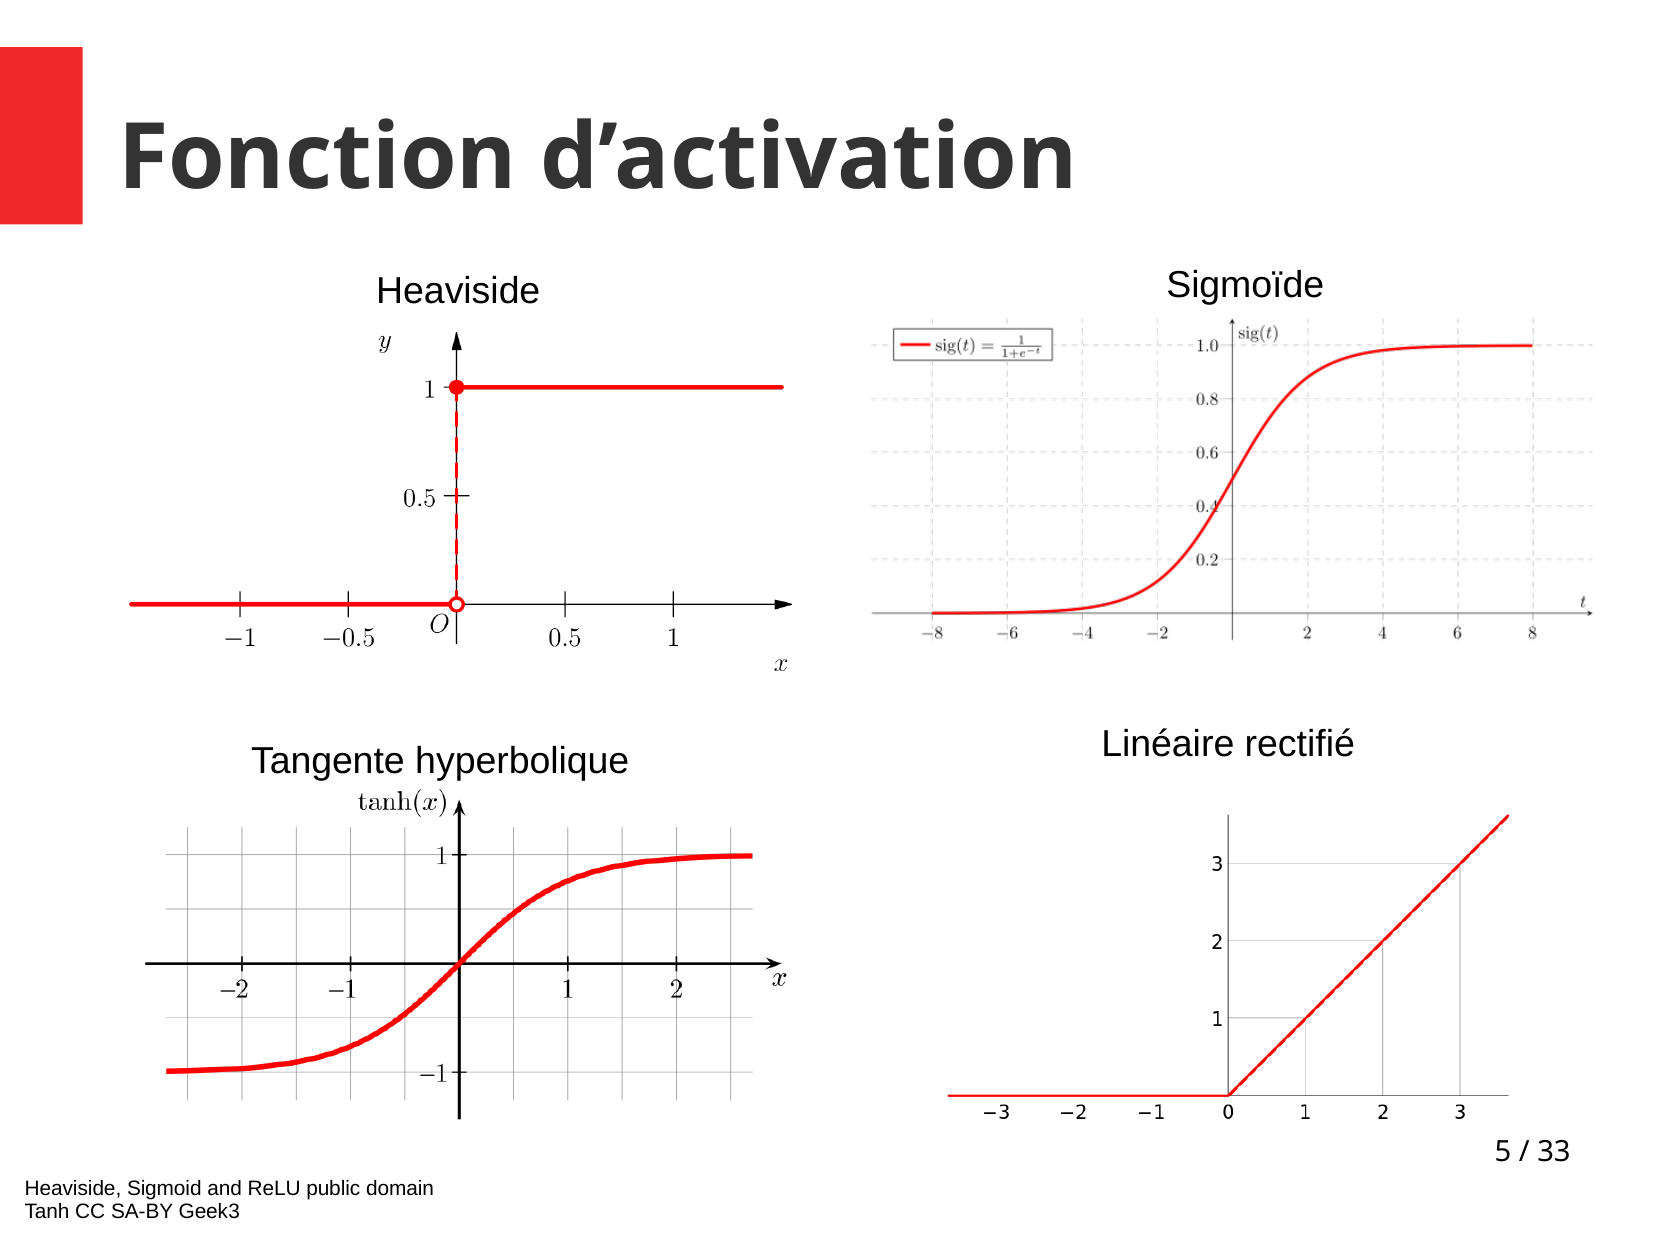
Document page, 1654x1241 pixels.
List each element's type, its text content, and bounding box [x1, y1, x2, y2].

text_box Linéaire rectifié [1086, 714, 1370, 772]
text_box Tangente hyperbolique [236, 732, 644, 790]
text_box Heaviside, Sigmoid and ReLU public domain Tanh CC SA-BY Geek3 [9, 1169, 449, 1241]
title Fonction d’activation [118, 49, 1571, 257]
picture [868, 315, 1596, 650]
picture [129, 332, 792, 674]
text_box Sigmoïde [1151, 256, 1346, 314]
picture [127, 779, 792, 1146]
picture [938, 805, 1518, 1134]
text_box Heaviside [361, 262, 556, 319]
